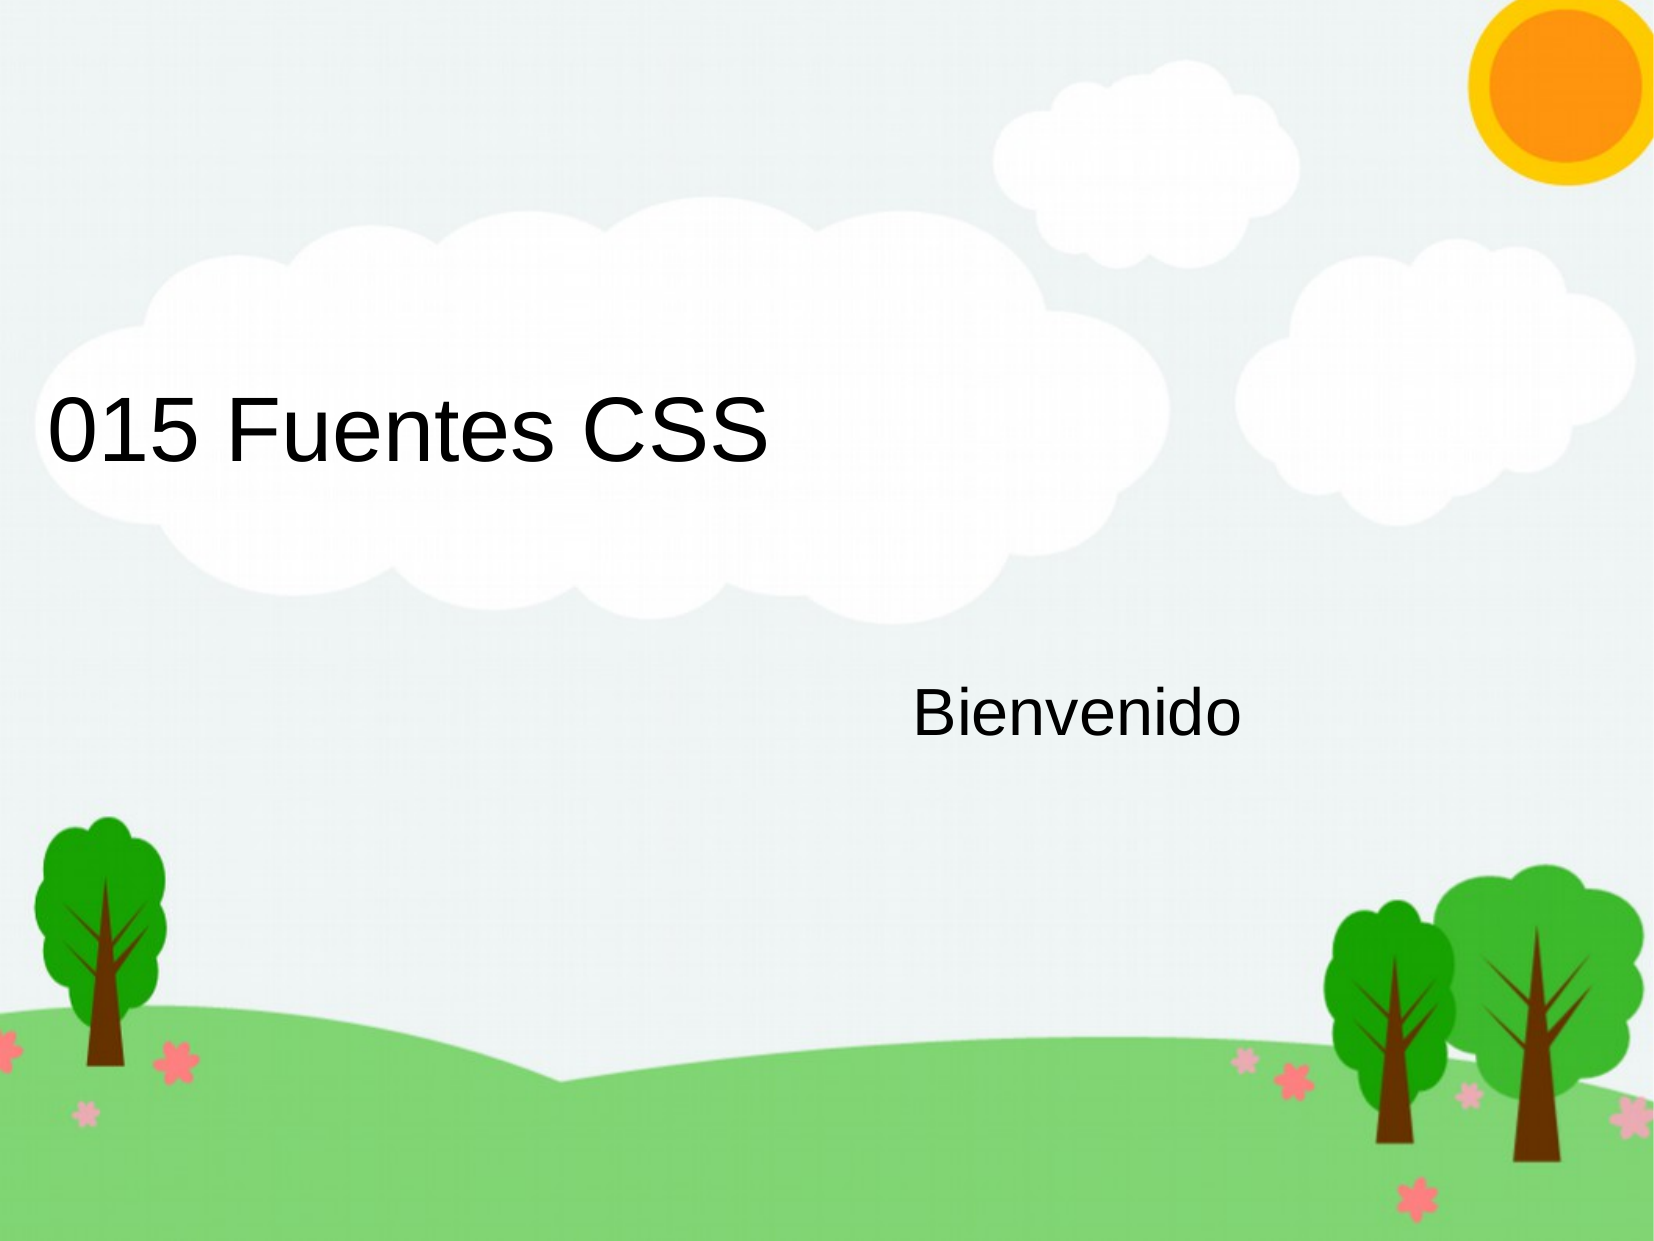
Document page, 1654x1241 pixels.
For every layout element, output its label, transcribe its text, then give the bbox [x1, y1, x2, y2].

picture [0, 0, 1654, 1241]
title 015 Fuentes CSS [47, 283, 1512, 577]
subtitle Bienvenido [661, 632, 1512, 792]
